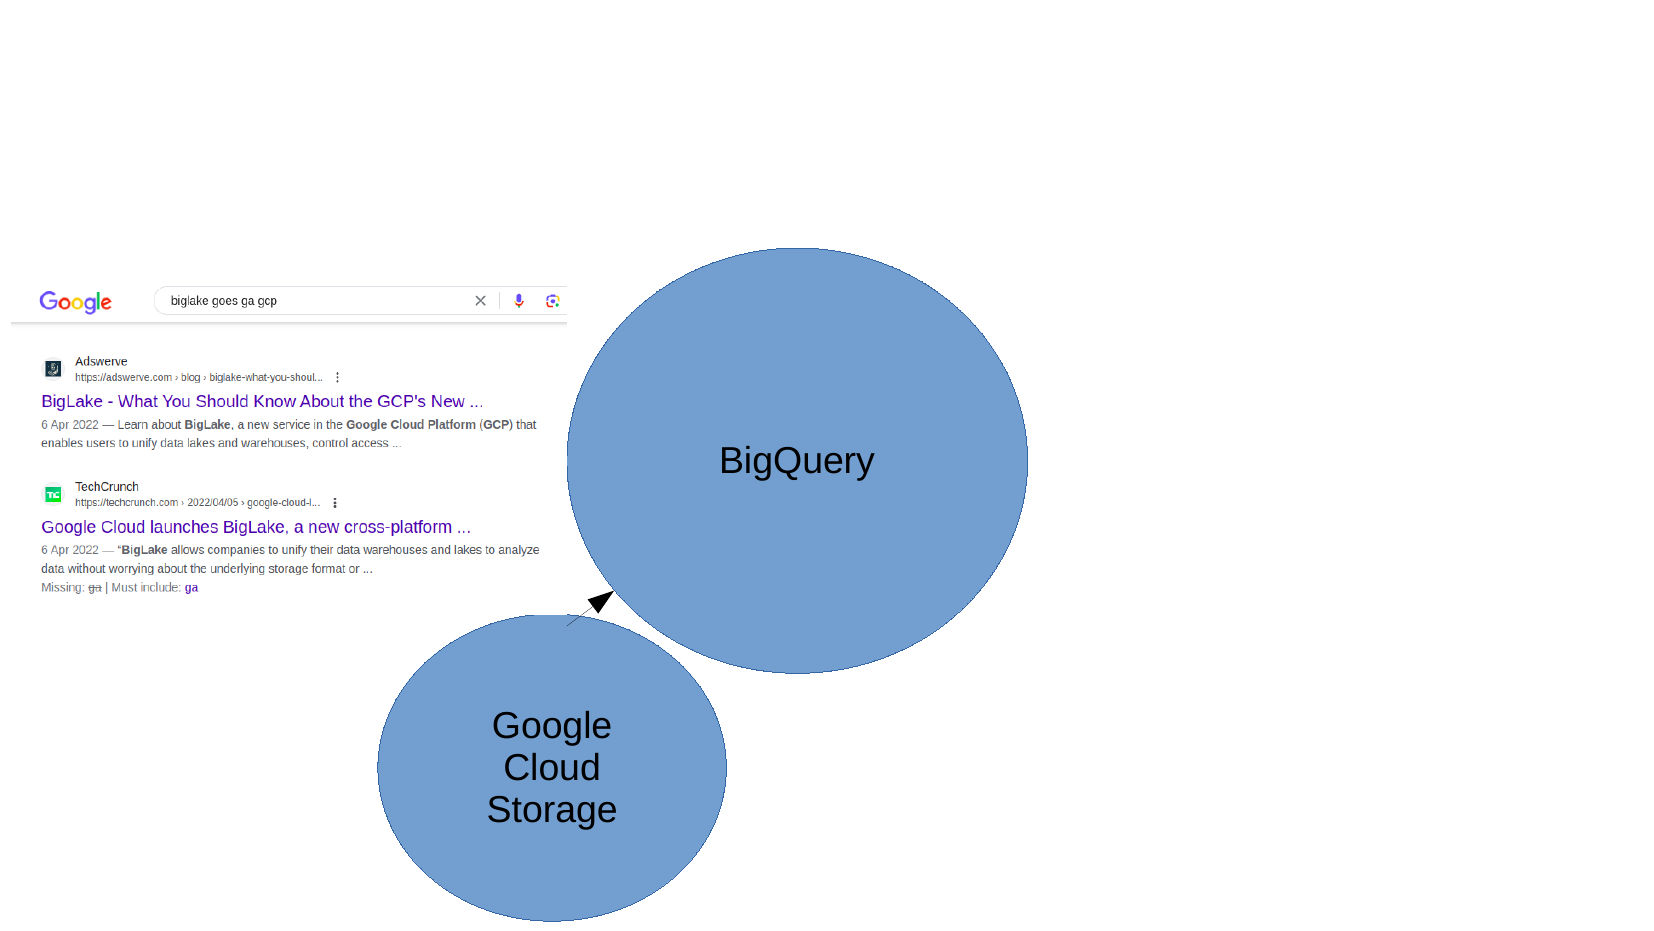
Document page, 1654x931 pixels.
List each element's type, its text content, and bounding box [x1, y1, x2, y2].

text_box Google Cloud Storage [377, 614, 727, 922]
picture [11, 278, 567, 615]
text_box BigQuery [567, 248, 1028, 674]
